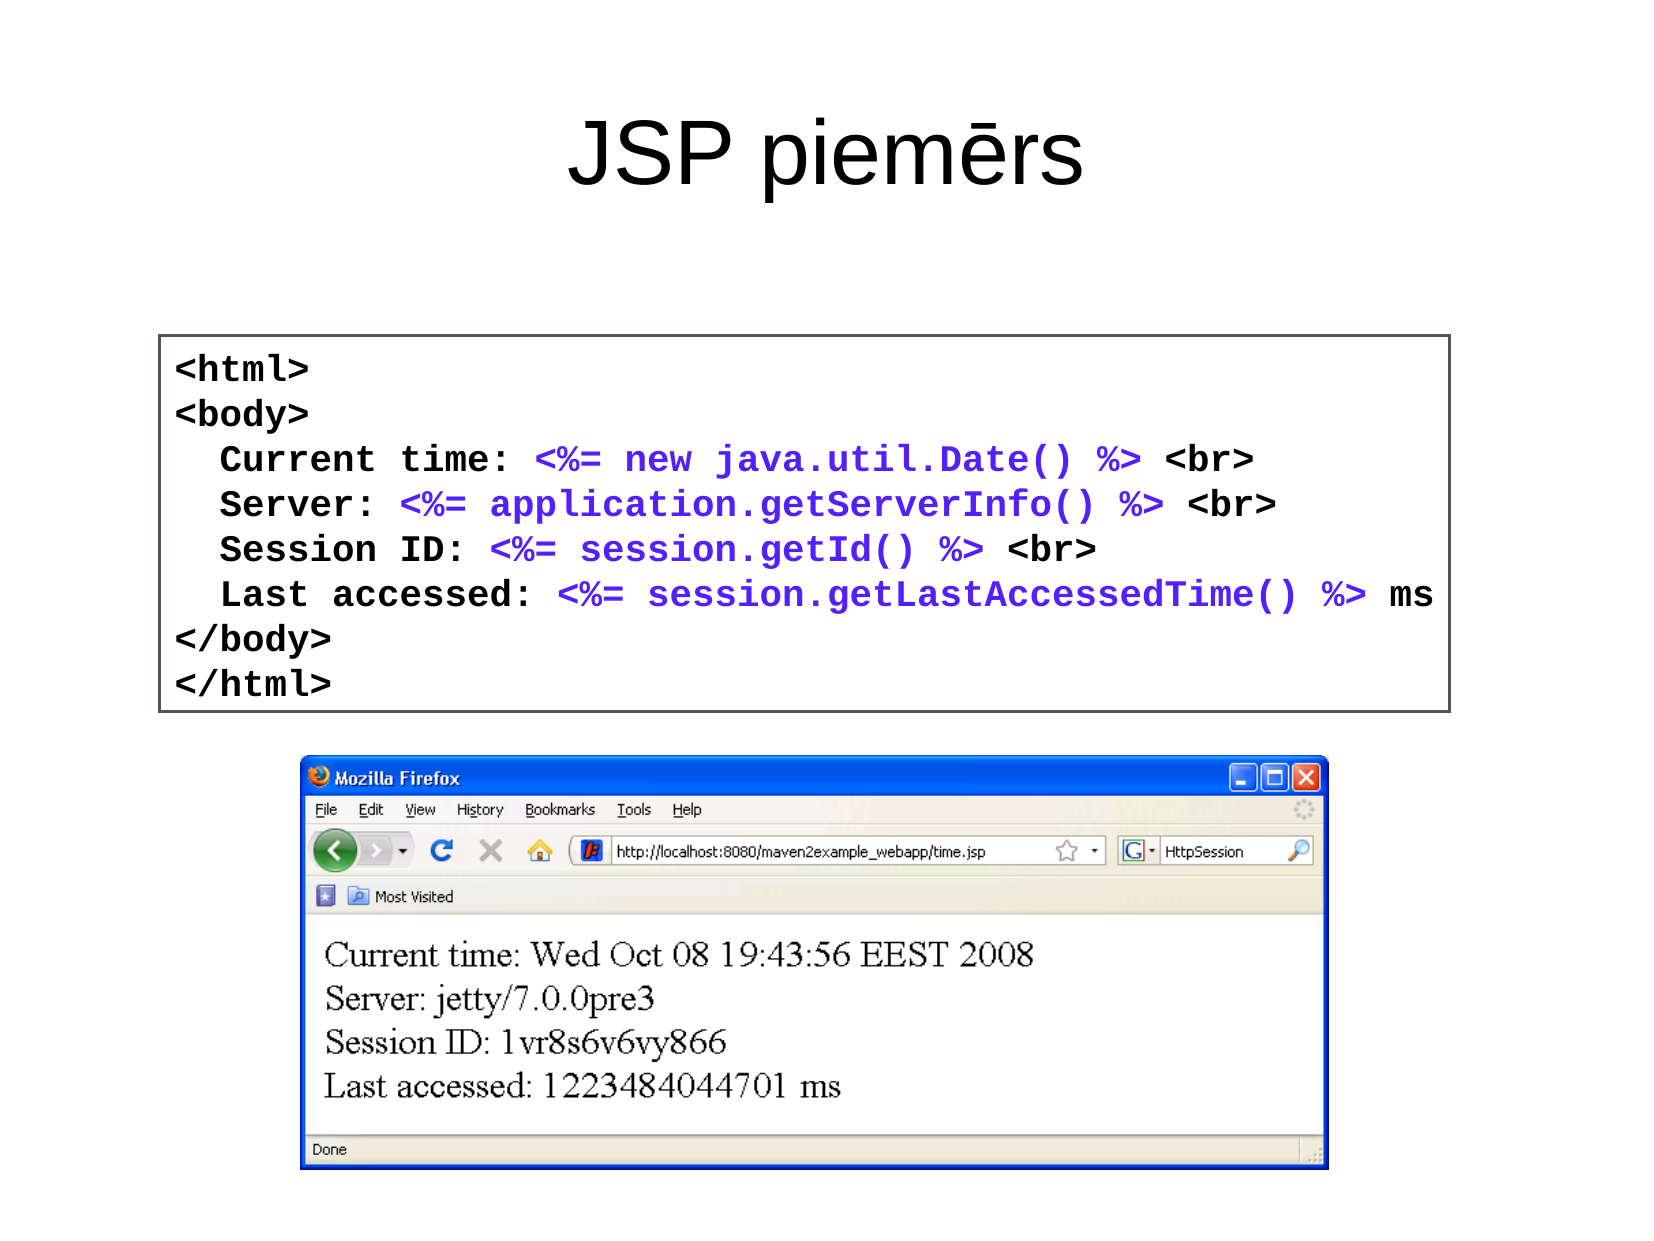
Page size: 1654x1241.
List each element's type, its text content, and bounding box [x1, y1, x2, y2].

picture [300, 755, 1329, 1171]
title JSP piemērs [82, 49, 1571, 257]
text_box <html> <body> Current time: <%= new java.util.Date() %> <br> Server: <%= application.getServerInfo() %> <br> Session ID: <%= session.getId() %> <br> Last accessed: <%= session.getLastAccessedTime() %> ms </body> </html> [159, 335, 1450, 712]
